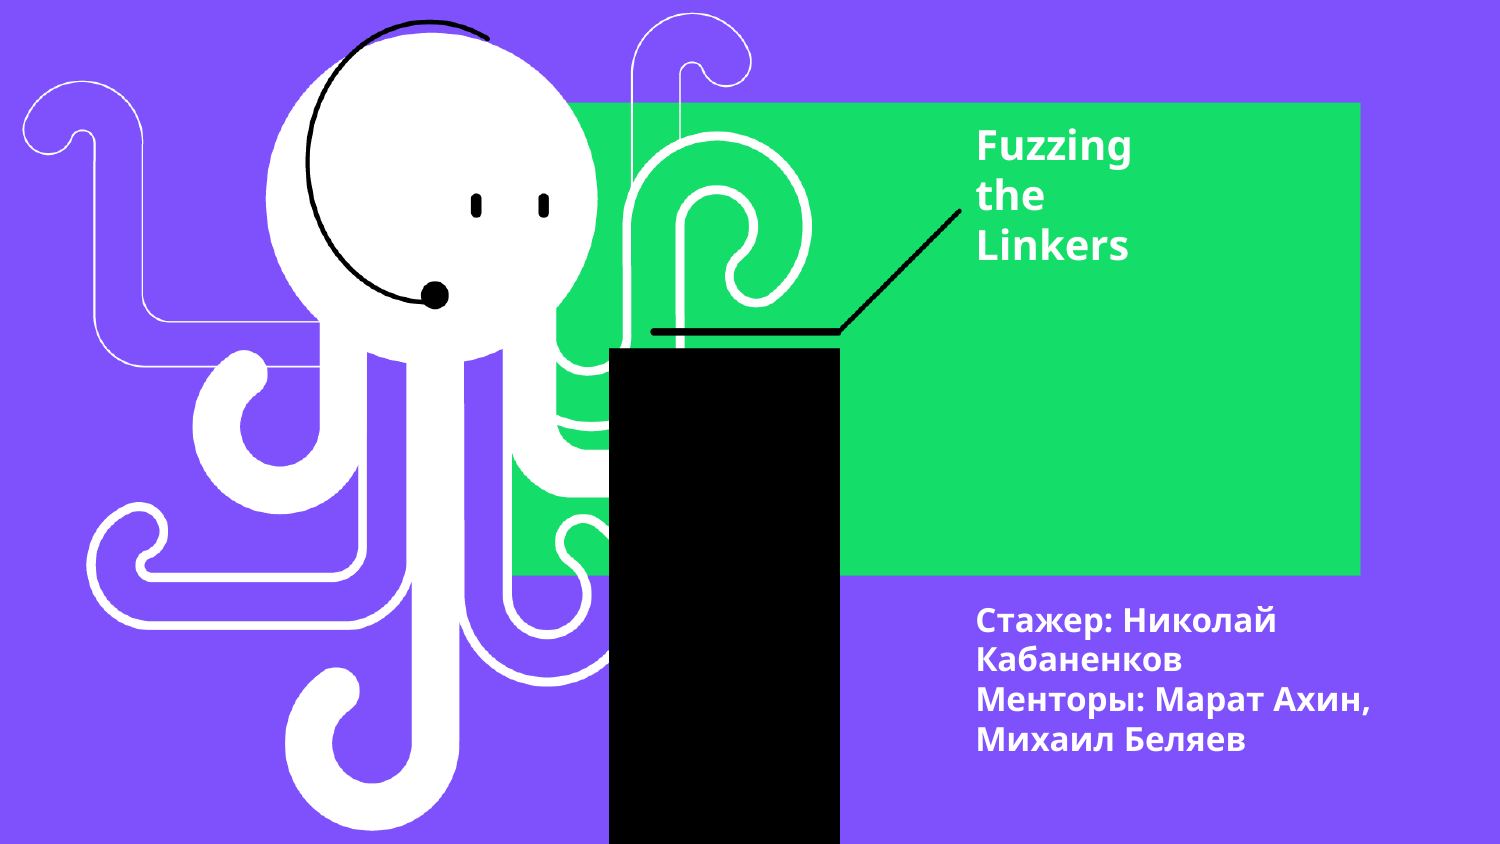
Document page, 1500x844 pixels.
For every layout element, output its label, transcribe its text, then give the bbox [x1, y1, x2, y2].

picture [0, 0, 1500, 844]
text_box Fuzzing the Linkers Стажер: Николай Кабаненков Менторы: Марат Ахин, Михаил Беляев [960, 104, 1454, 754]
